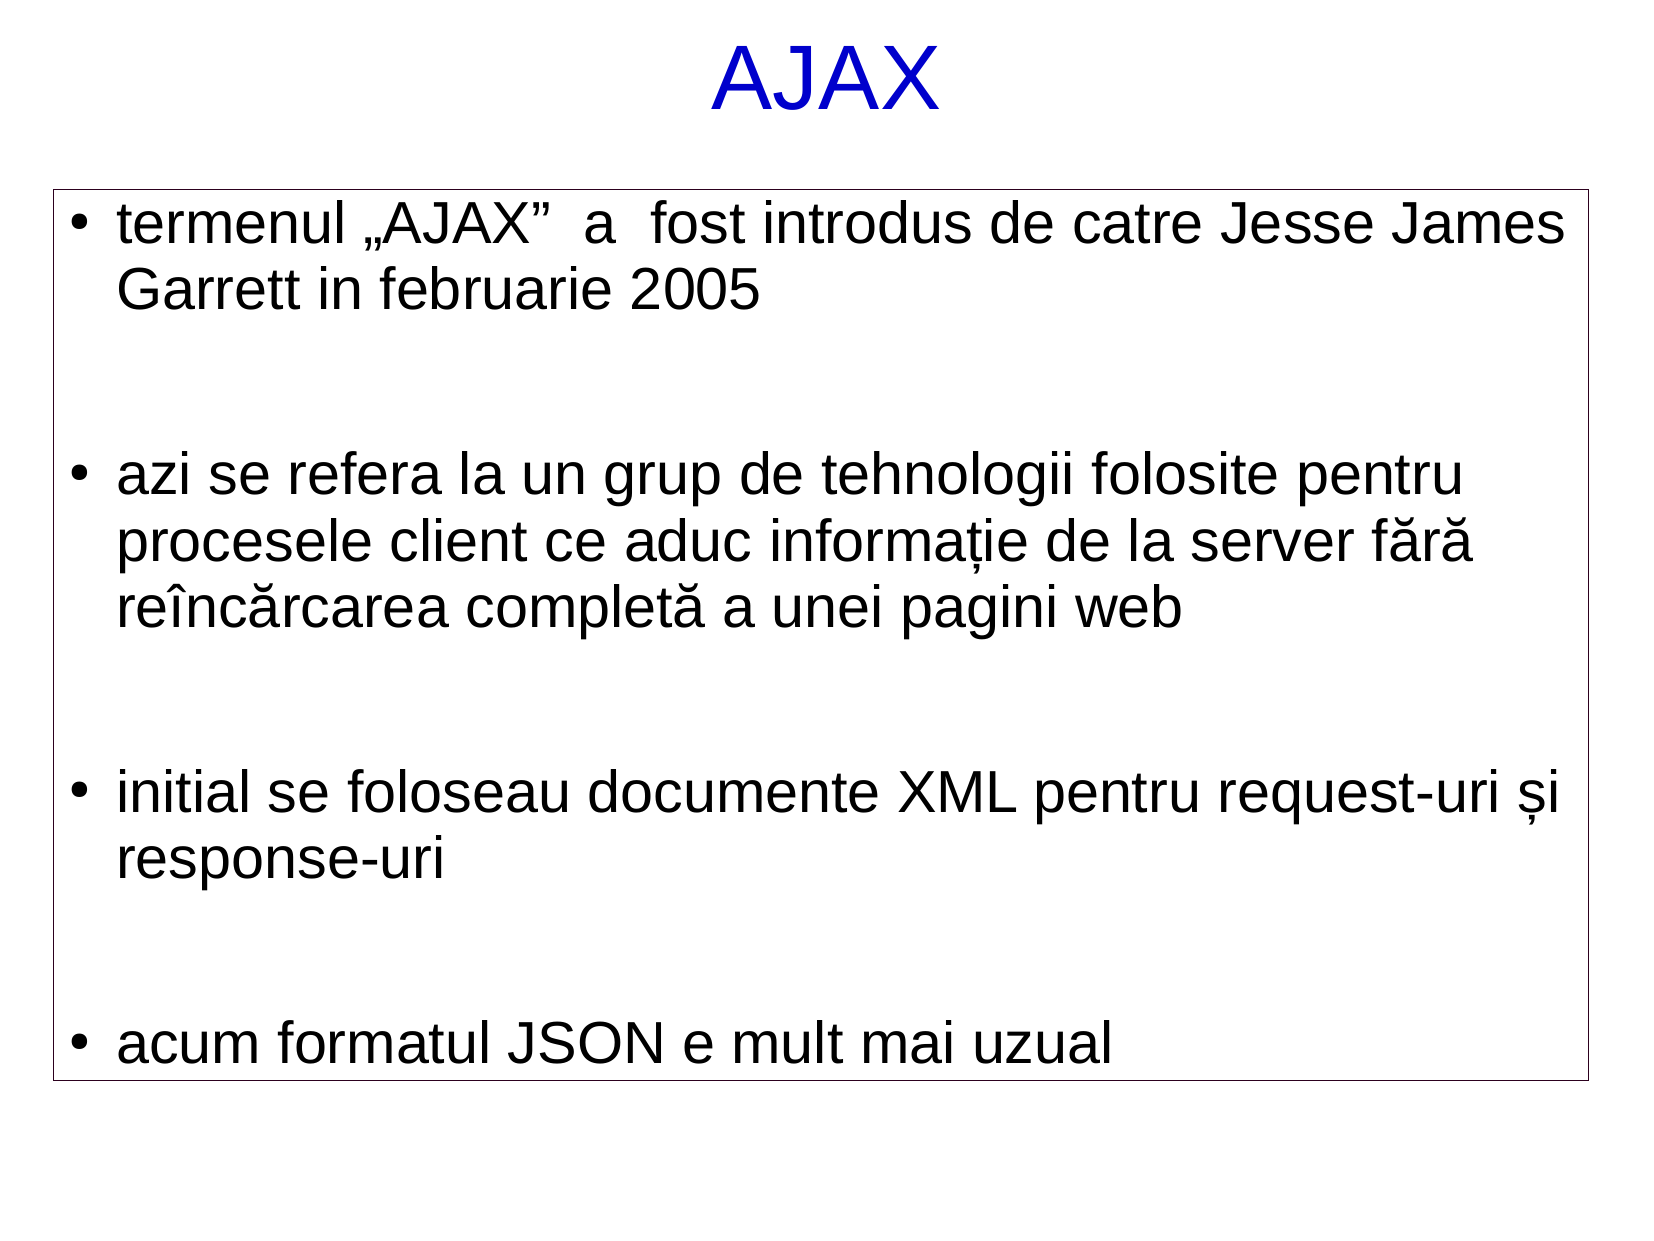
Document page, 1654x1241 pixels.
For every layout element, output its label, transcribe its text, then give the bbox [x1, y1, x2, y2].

list termenul „AJAX” a fost introdus de catre Jesse James Garrett in februarie 2005 azi se refera la un grup de tehnologii folosite pentru procesele client ce aduc informație de la server fără reîncărcarea completă a unei pagini web initial se foloseau documente XML pentru request-uri și response-uri acum formatul JSON e mult mai uzual [53, 189, 1589, 1081]
title AJAX [82, 13, 1571, 142]
